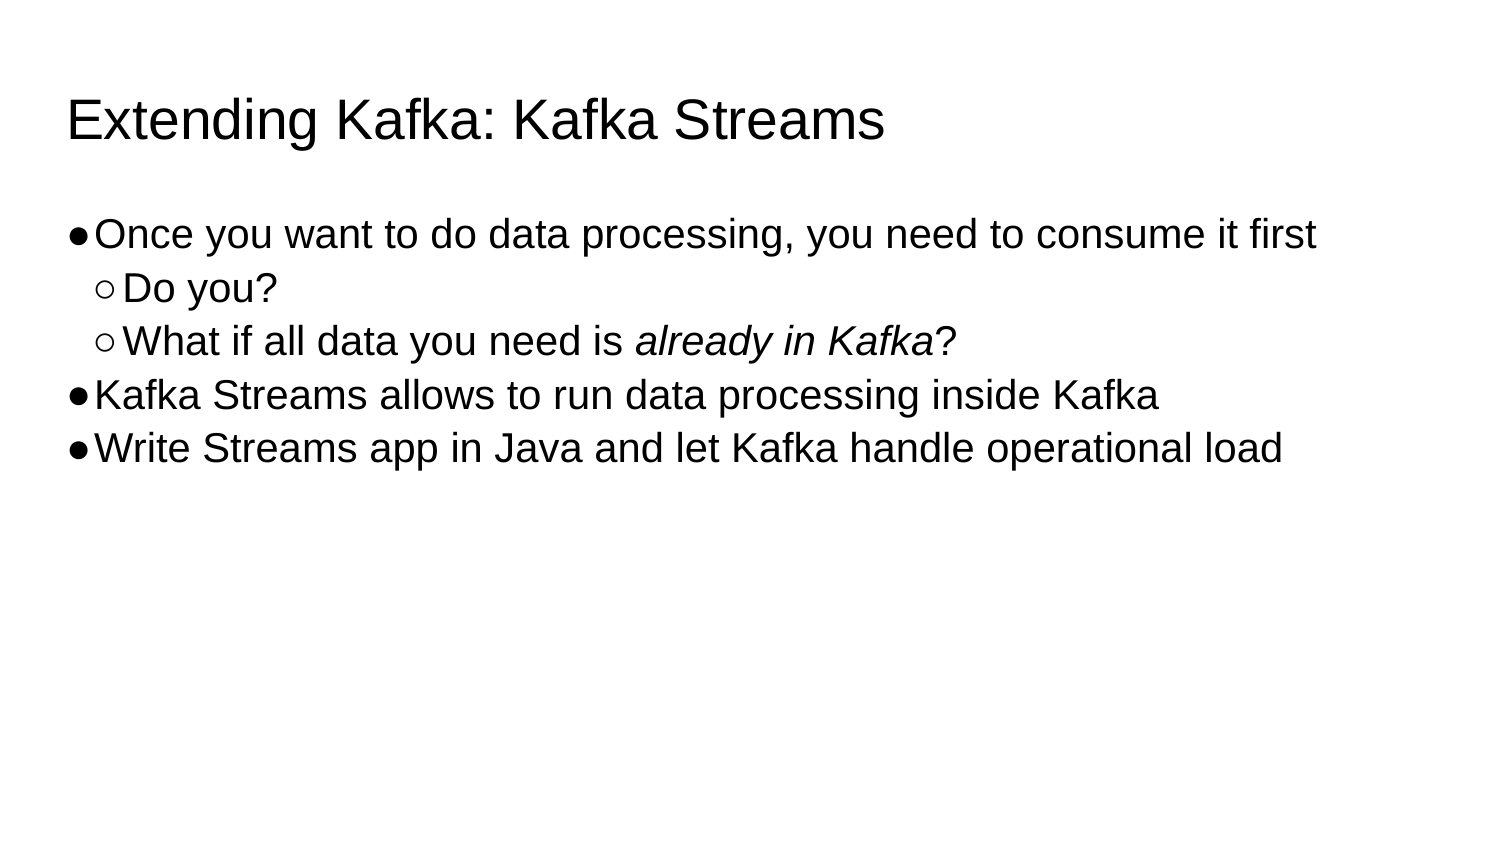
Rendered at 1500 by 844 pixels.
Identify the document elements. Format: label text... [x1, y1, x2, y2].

list Once you want to do data processing, you need to consume it first Do you? What if all data you need is already in Kafka? Kafka Streams allows to run data processing inside Kafka Write Streams app in Java and let Kafka handle operational load [51, 189, 1449, 750]
title Extending Kafka: Kafka Streams [51, 72, 1449, 167]
